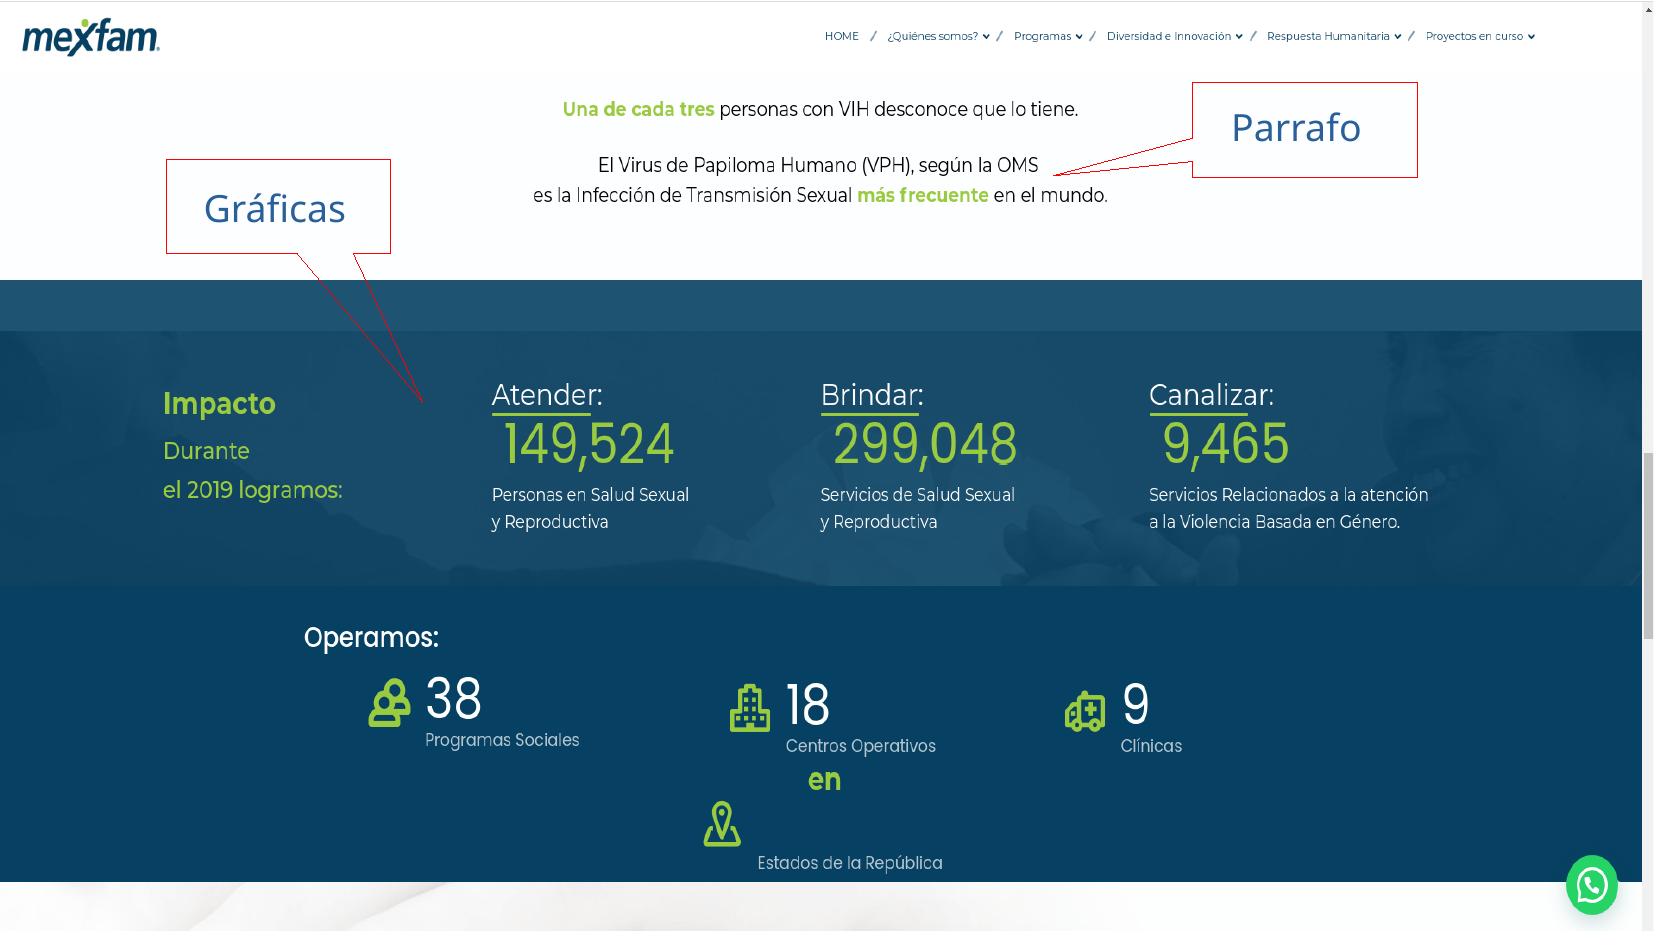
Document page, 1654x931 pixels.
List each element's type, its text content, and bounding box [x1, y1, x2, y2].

picture [0, 0, 1654, 931]
text_box Gráficas [188, 174, 378, 237]
text_box Parrafo [1216, 94, 1406, 157]
